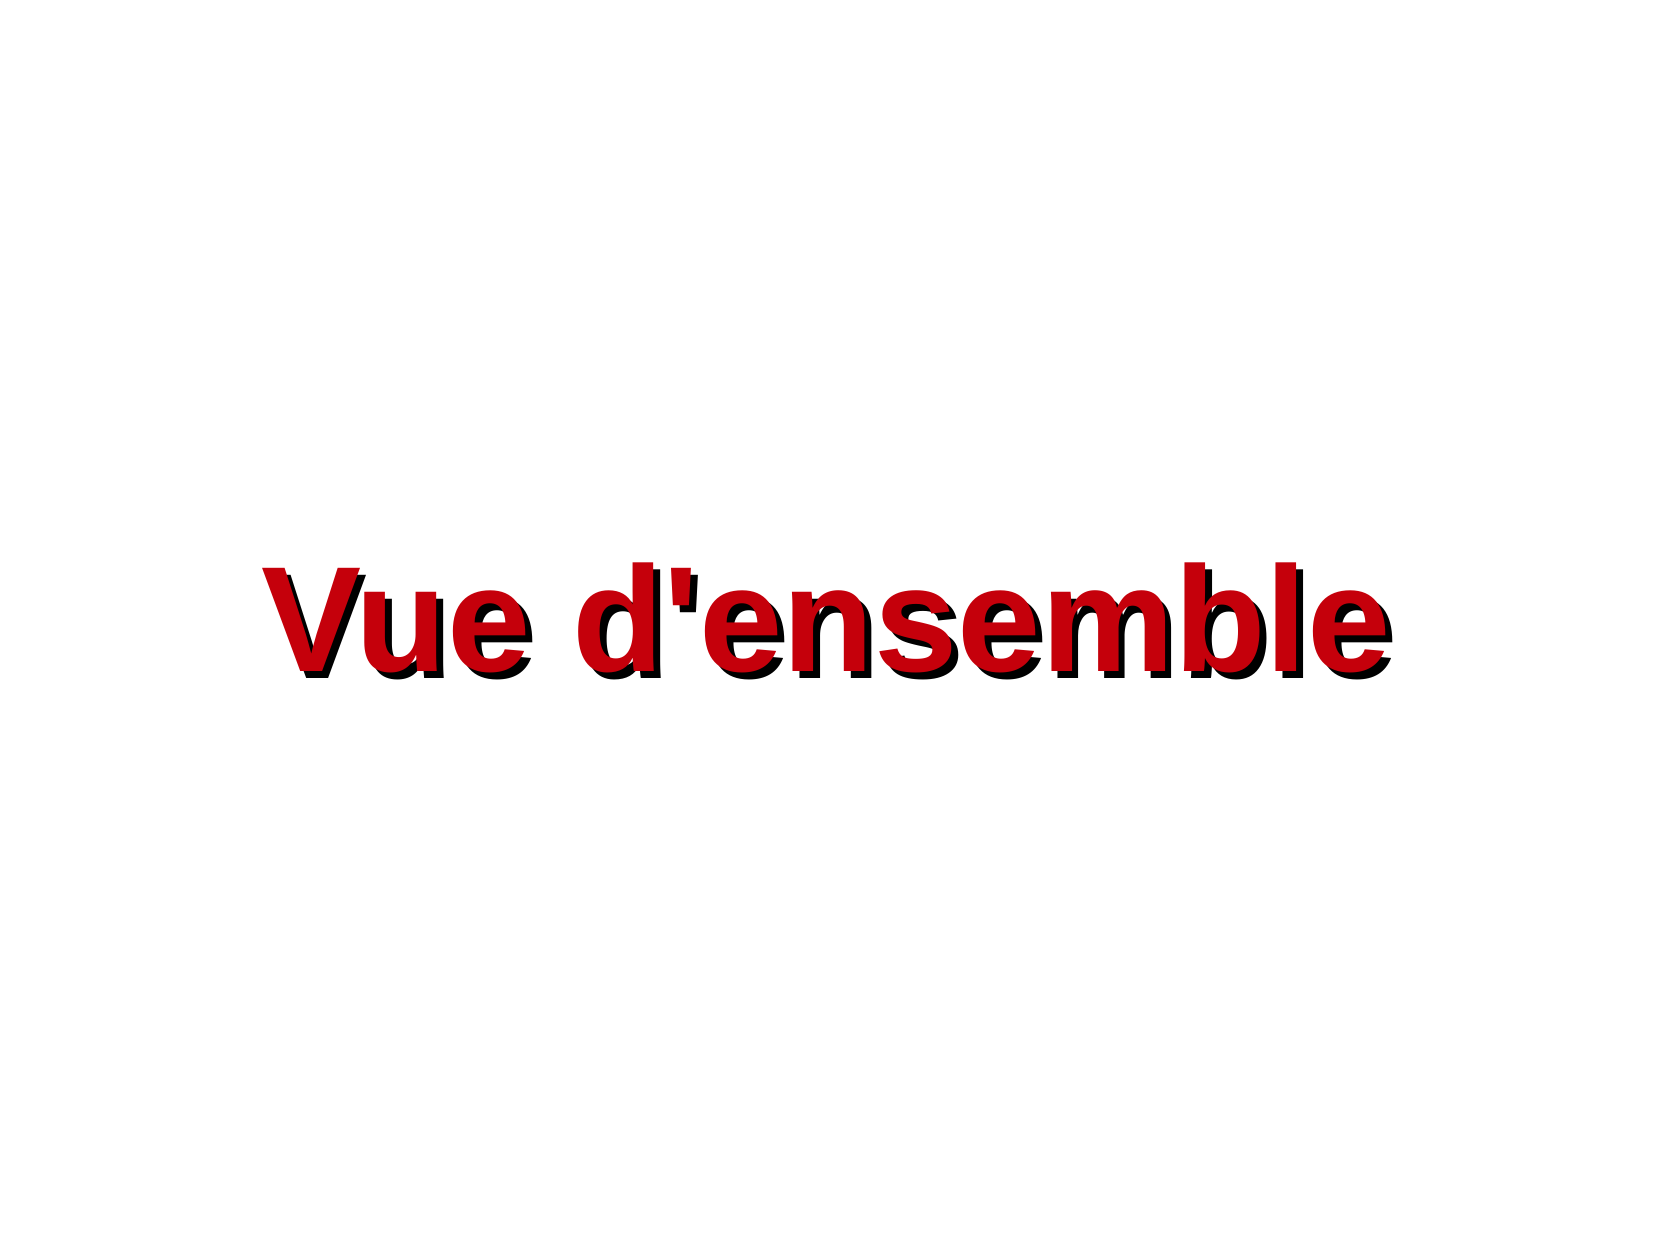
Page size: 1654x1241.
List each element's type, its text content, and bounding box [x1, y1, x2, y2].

subtitle Vue d'ensemble [82, 259, 1571, 980]
